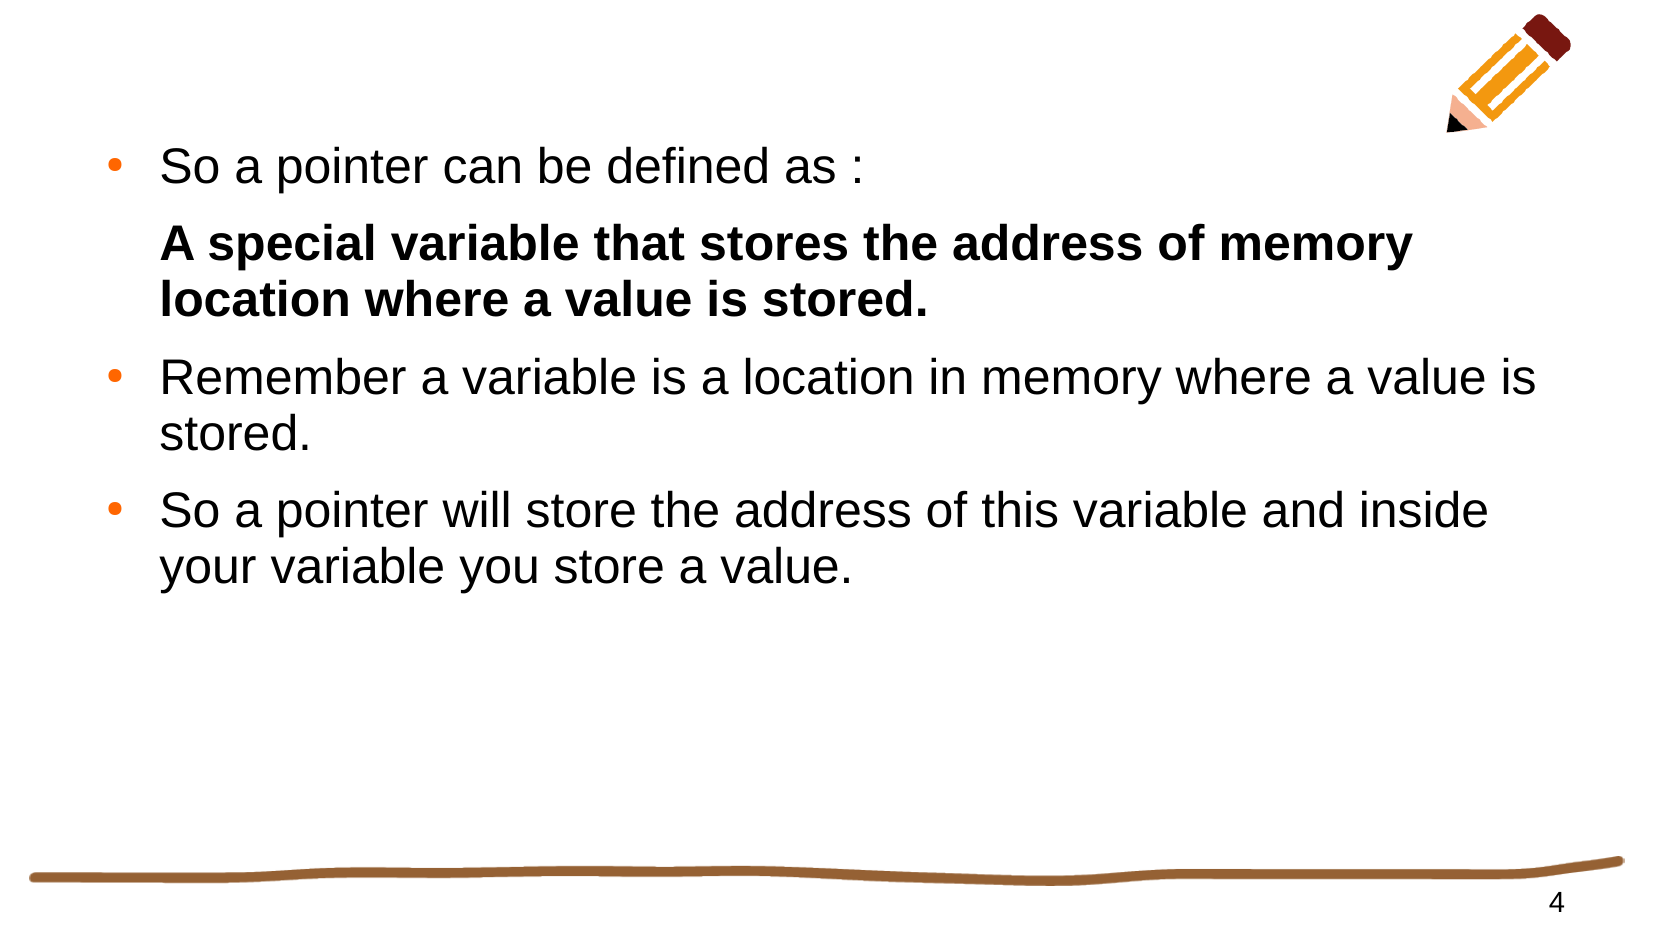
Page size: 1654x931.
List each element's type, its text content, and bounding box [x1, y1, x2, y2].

picture [1446, 14, 1571, 133]
picture [29, 856, 1625, 886]
list So a pointer can be defined as : A special variable that stores the address of memory location where a value is stored. Remember a variable is a location in memory where a value is stored. So a pointer will store the address of this variable and inside your variable you store a value. [88, 137, 1538, 788]
